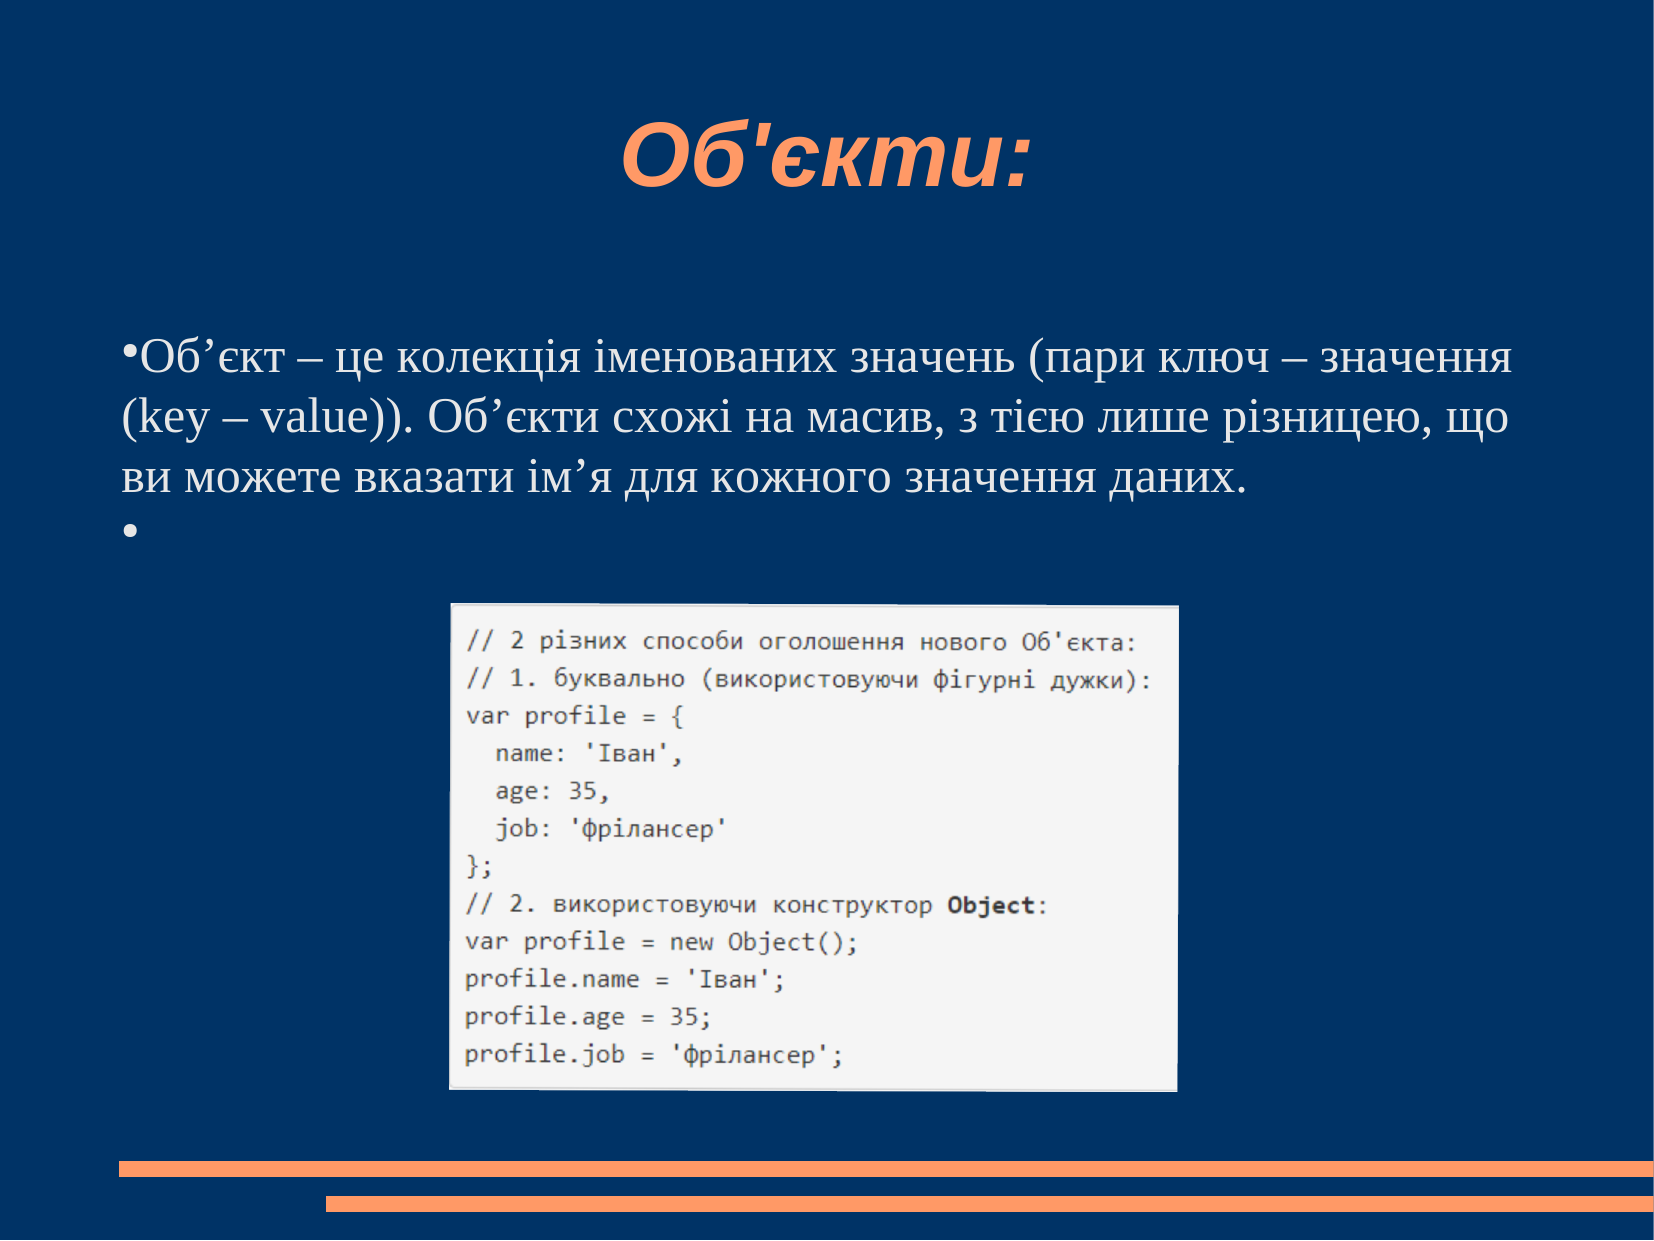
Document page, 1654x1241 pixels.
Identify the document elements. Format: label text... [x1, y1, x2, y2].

list Об’єкт – це колекція іменованих значень (пари ключ – значення (key – value)). Об’єкти схожі на масив, з тією лише різницею, що ви можете вказати ім’я для кожного значення даних. [121, 322, 1561, 1132]
title Об'єкти: [121, 46, 1534, 254]
picture [448, 602, 1179, 1092]
